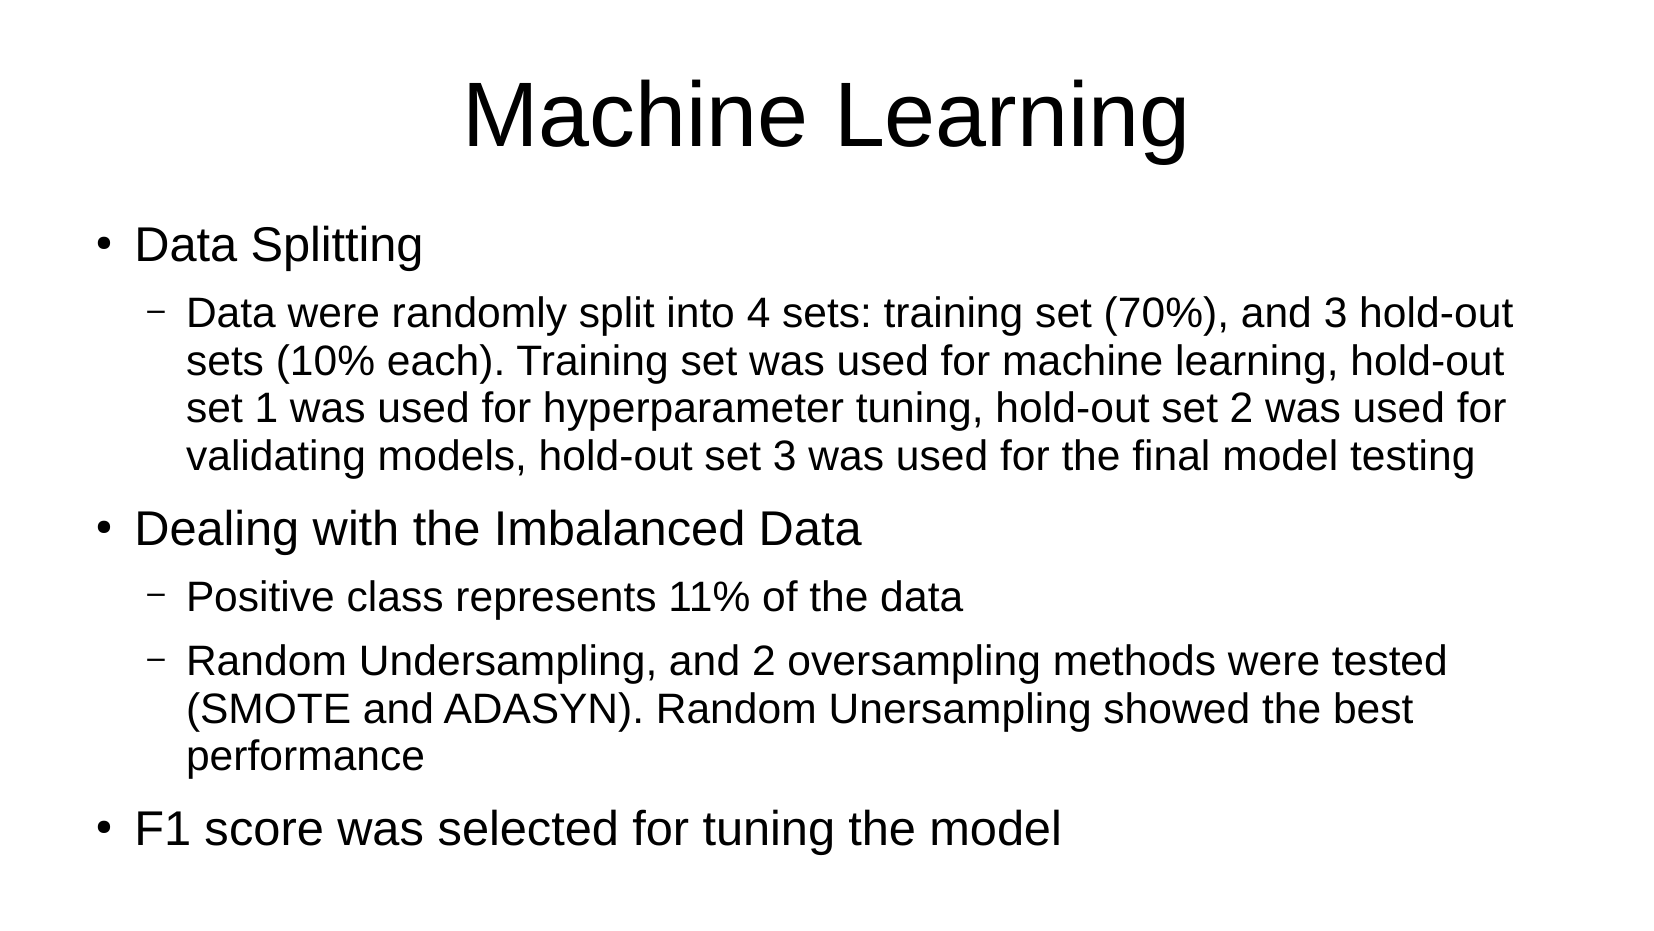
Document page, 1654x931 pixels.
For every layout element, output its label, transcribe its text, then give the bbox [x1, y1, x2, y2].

title Machine Learning [82, 37, 1571, 193]
list Data Splitting Data were randomly split into 4 sets: training set (70%), and 3 hold-out sets (10% each). Training set was used for machine learning, hold-out set 1 was used for hyperparameter tuning, hold-out set 2 was used for validating models, hold-out set 3 was used for the final model testing Dealing with the Imbalanced Data Positive class represents 11% of the data Random Undersampling, and 2 oversampling methods were tested (SMOTE and ADASYN). Random Unersampling showed the best performance F1 score was selected for tuning the model [82, 217, 1571, 871]
